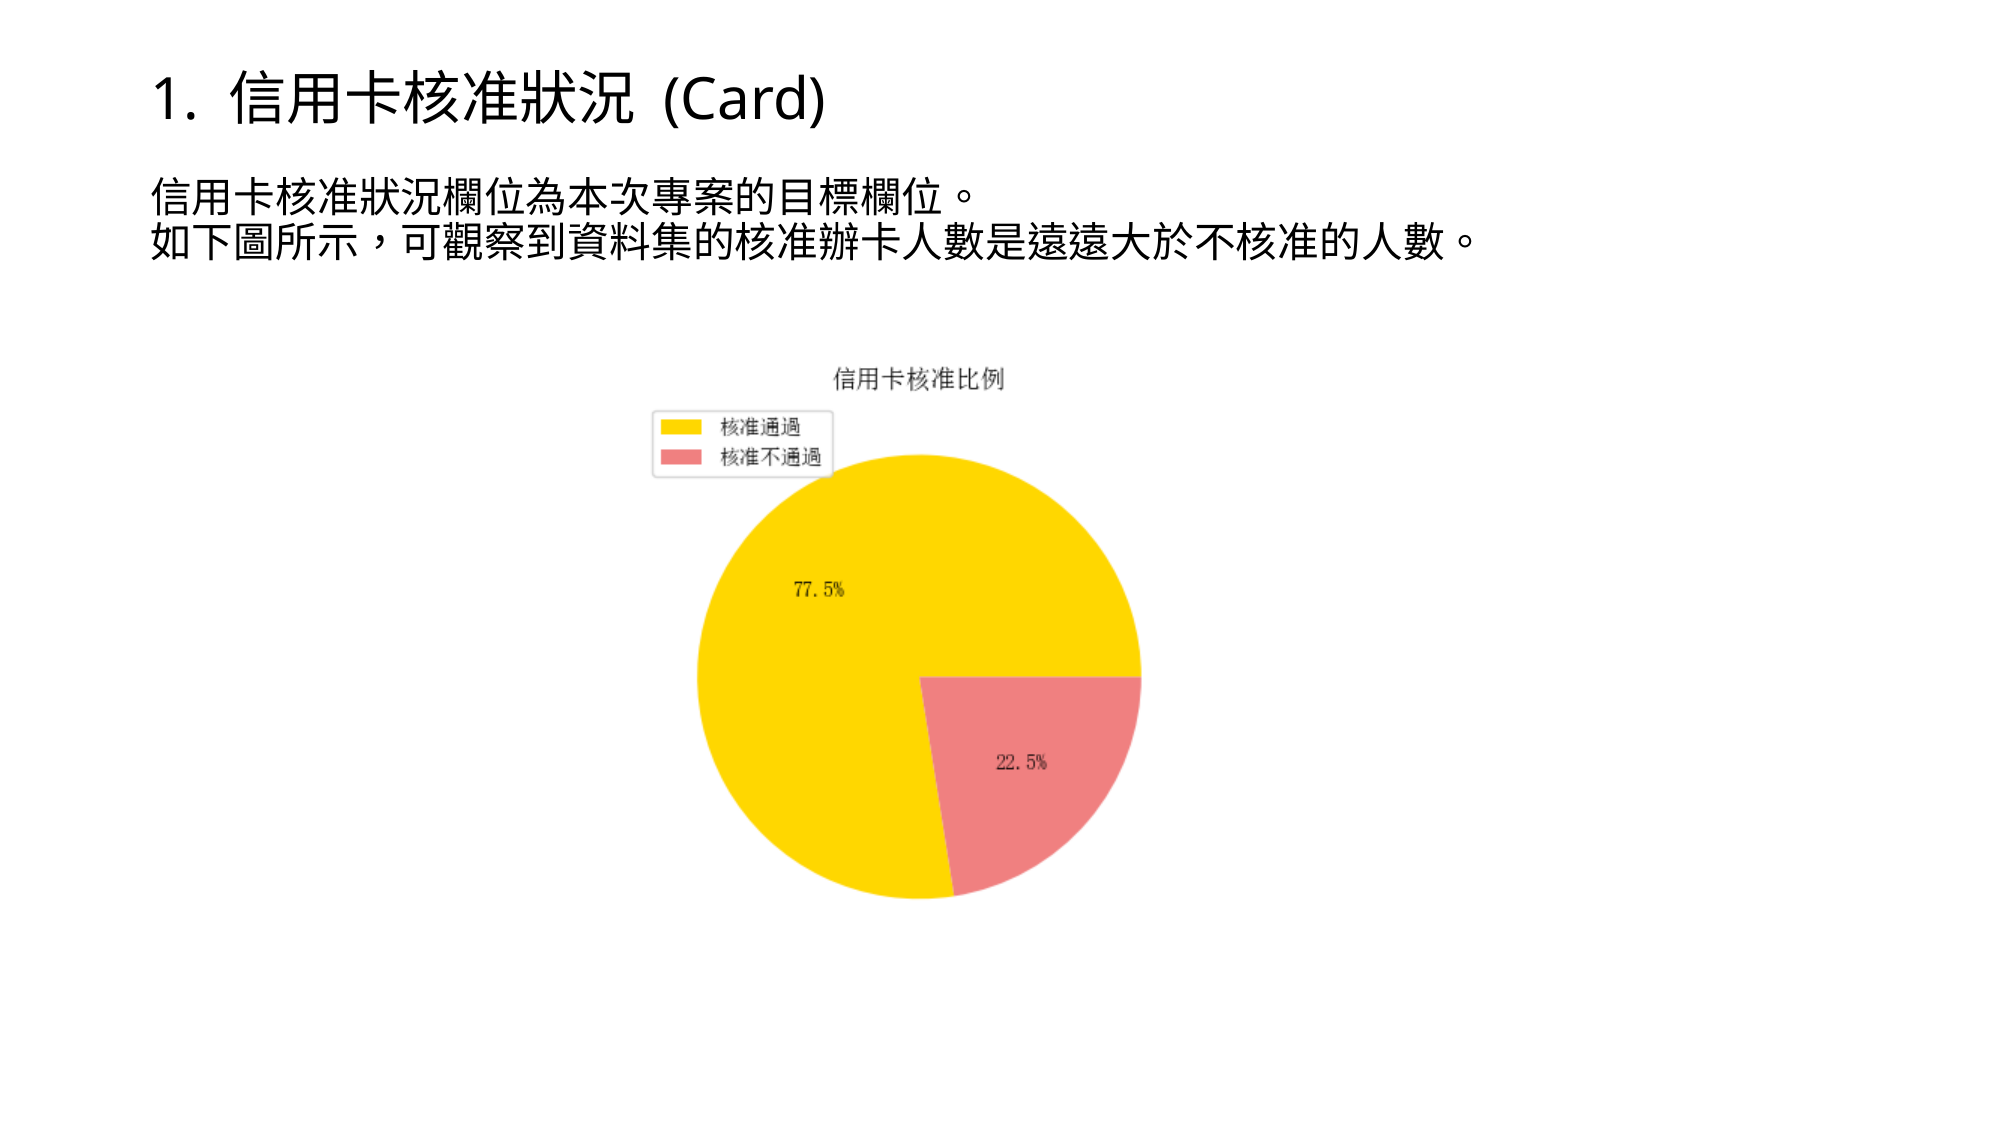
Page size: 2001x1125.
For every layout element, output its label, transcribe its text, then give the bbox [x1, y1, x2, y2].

picture [427, 313, 1388, 1034]
title 1. 信用卡核准狀況 (Card) 信用卡核准狀況欄位為本次專案的目標欄位。 如下圖所示，可觀察到資料集的核准辦卡人數是遠遠大於不核准的人數。 [135, 59, 1861, 277]
